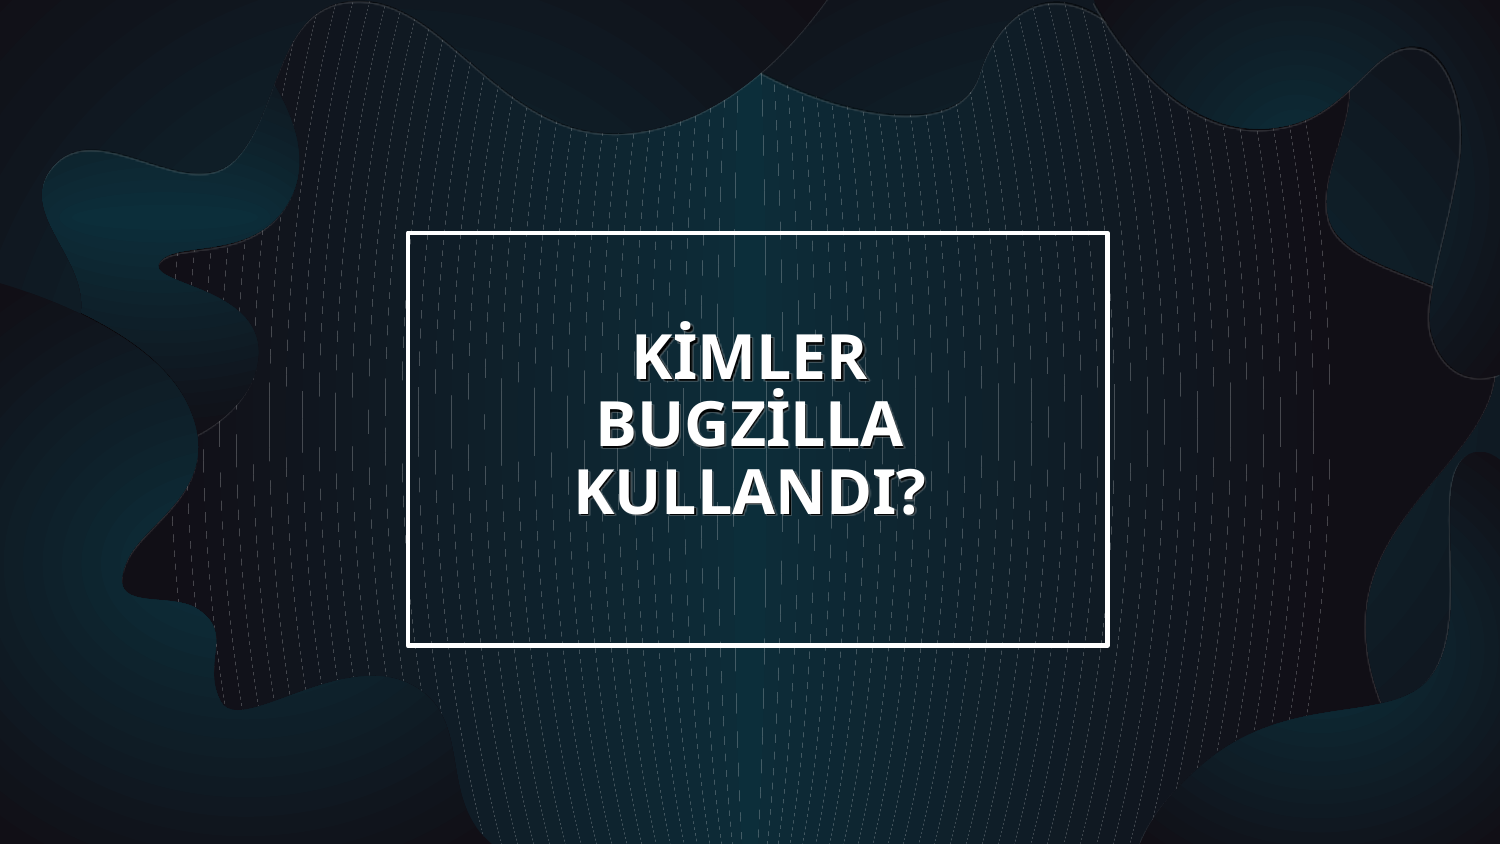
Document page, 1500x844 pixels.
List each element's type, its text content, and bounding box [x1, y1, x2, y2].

title KİMLER BUGZİLLA KULLANDI? [462, 292, 1038, 609]
